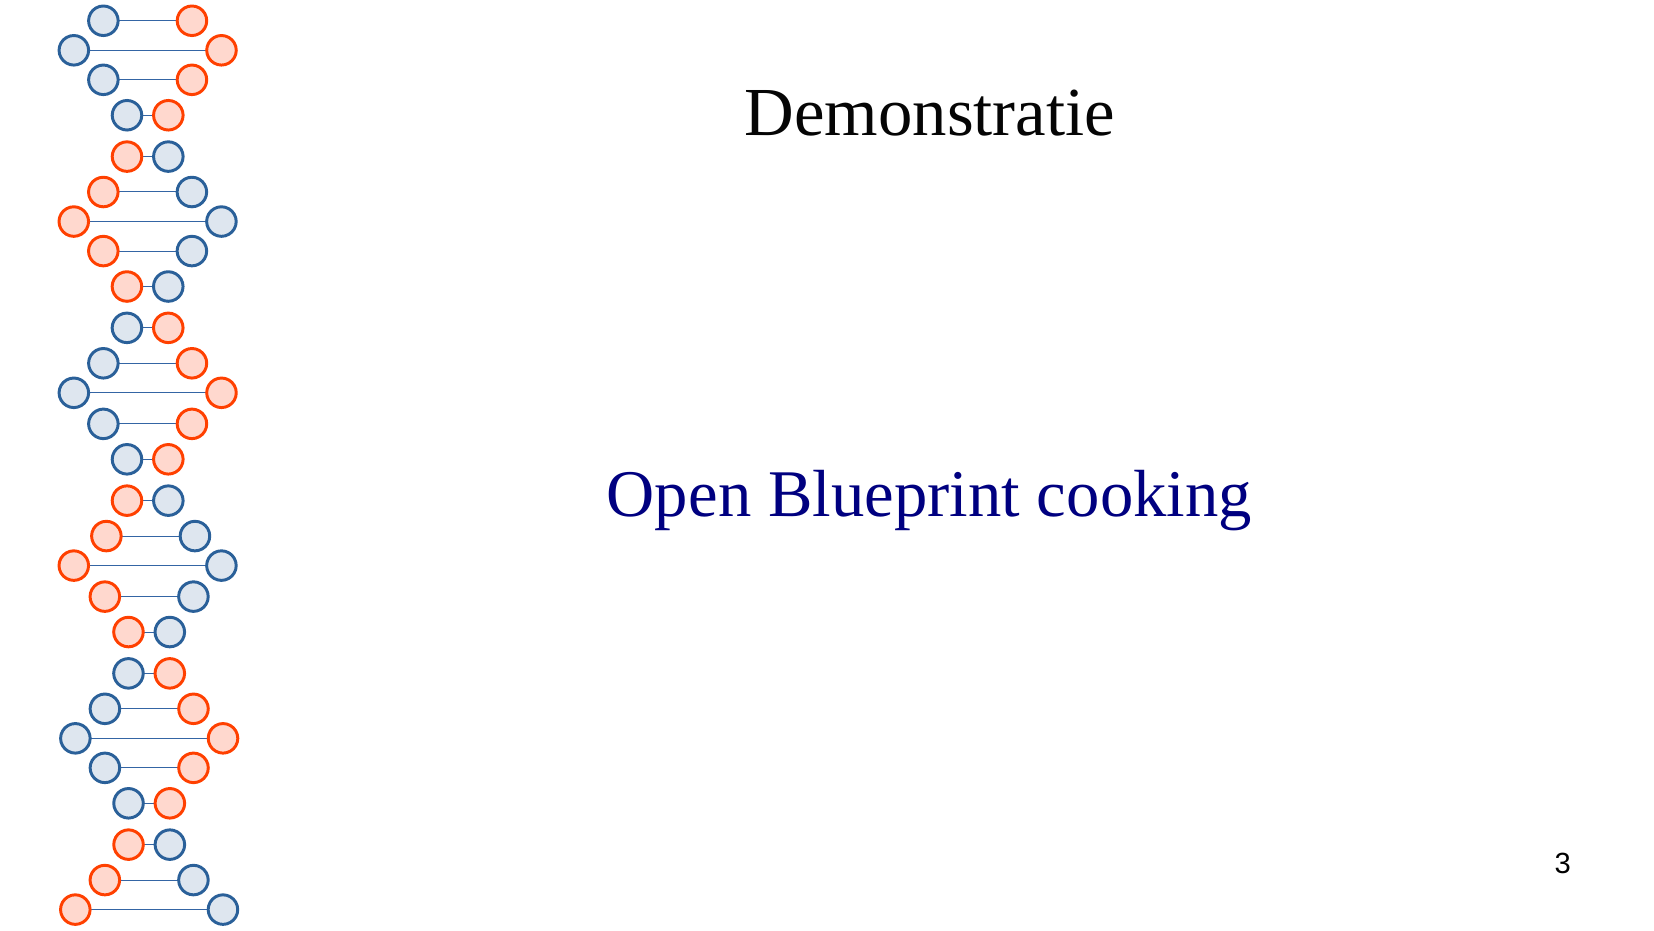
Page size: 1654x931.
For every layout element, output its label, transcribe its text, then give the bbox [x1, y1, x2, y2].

title Demonstratie [265, 35, 1595, 189]
subtitle Open Blueprint cooking [265, 224, 1595, 764]
